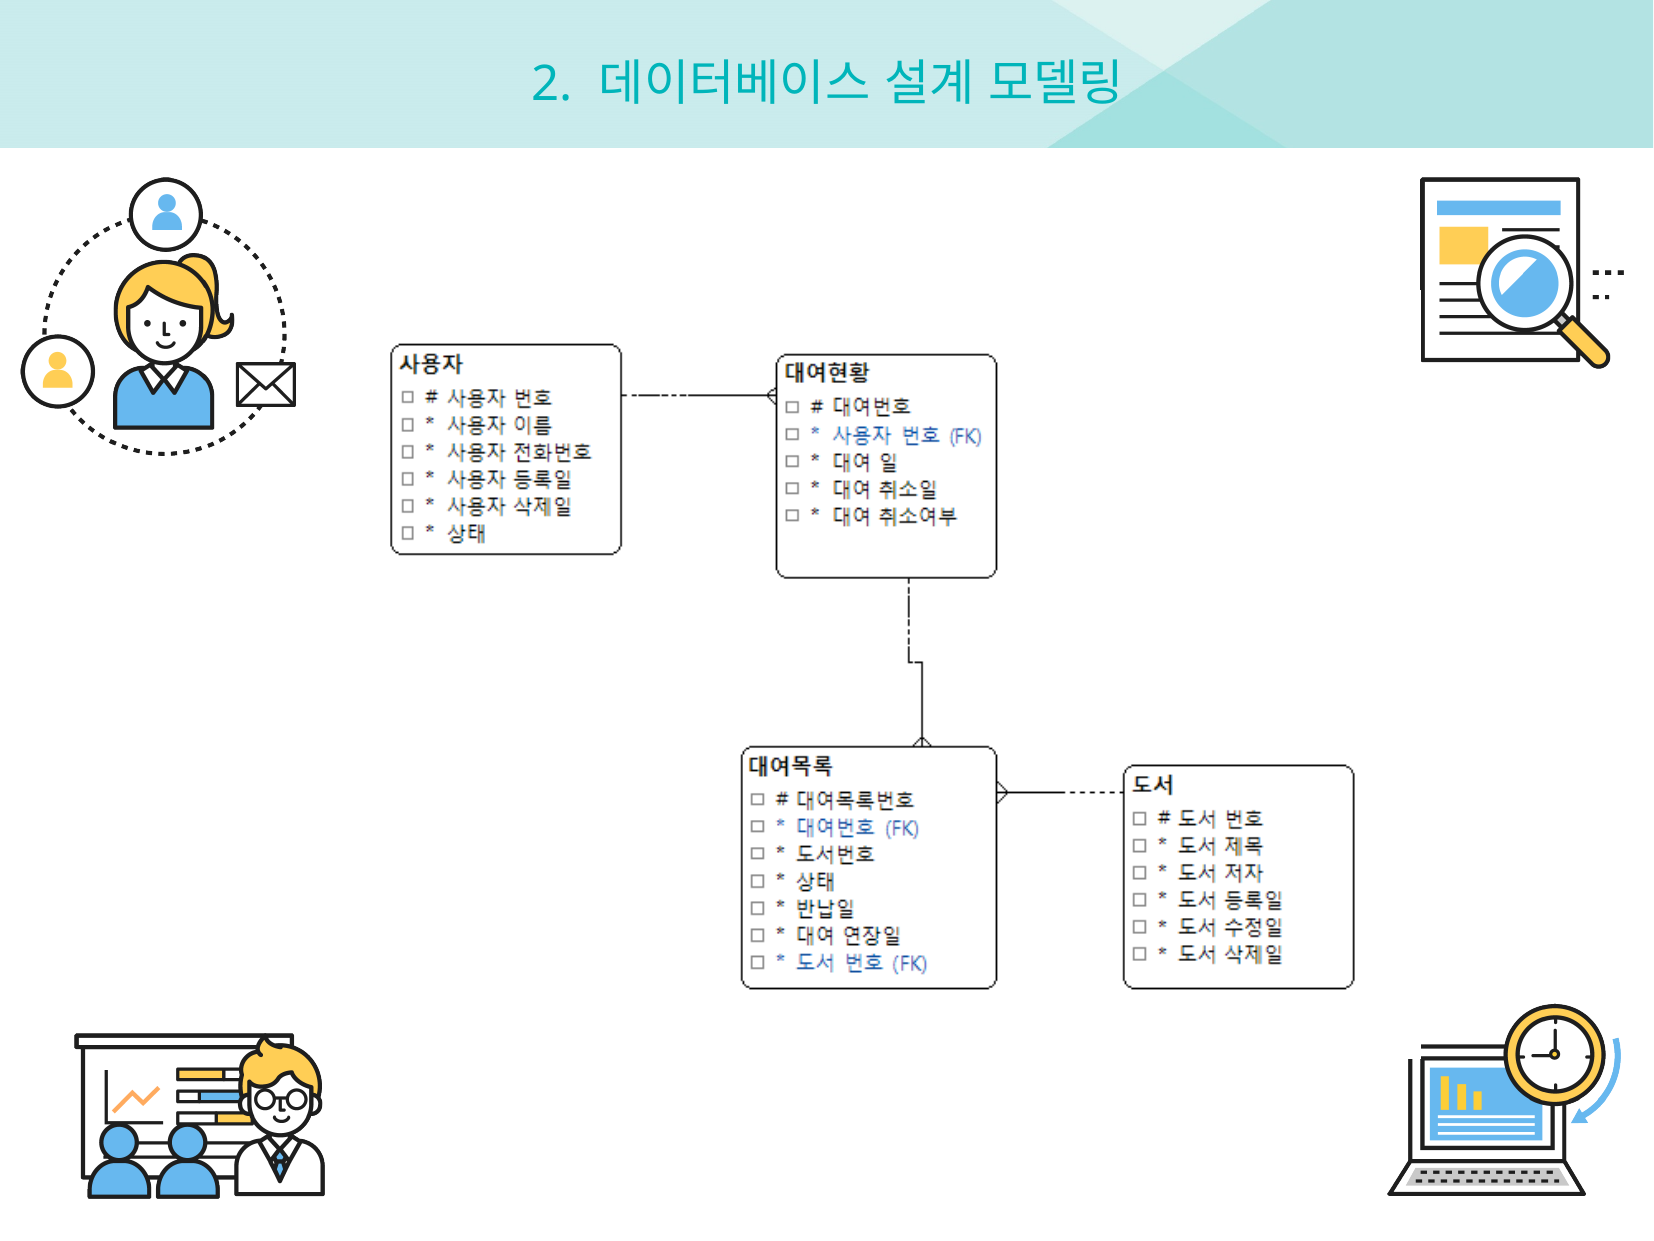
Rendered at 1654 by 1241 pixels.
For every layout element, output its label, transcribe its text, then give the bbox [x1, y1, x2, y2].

text_box 2. 데이터베이스 설계 모델링 [425, 47, 1230, 120]
picture [74, 1033, 325, 1199]
picture [351, 177, 1624, 1196]
picture [20, 177, 296, 456]
